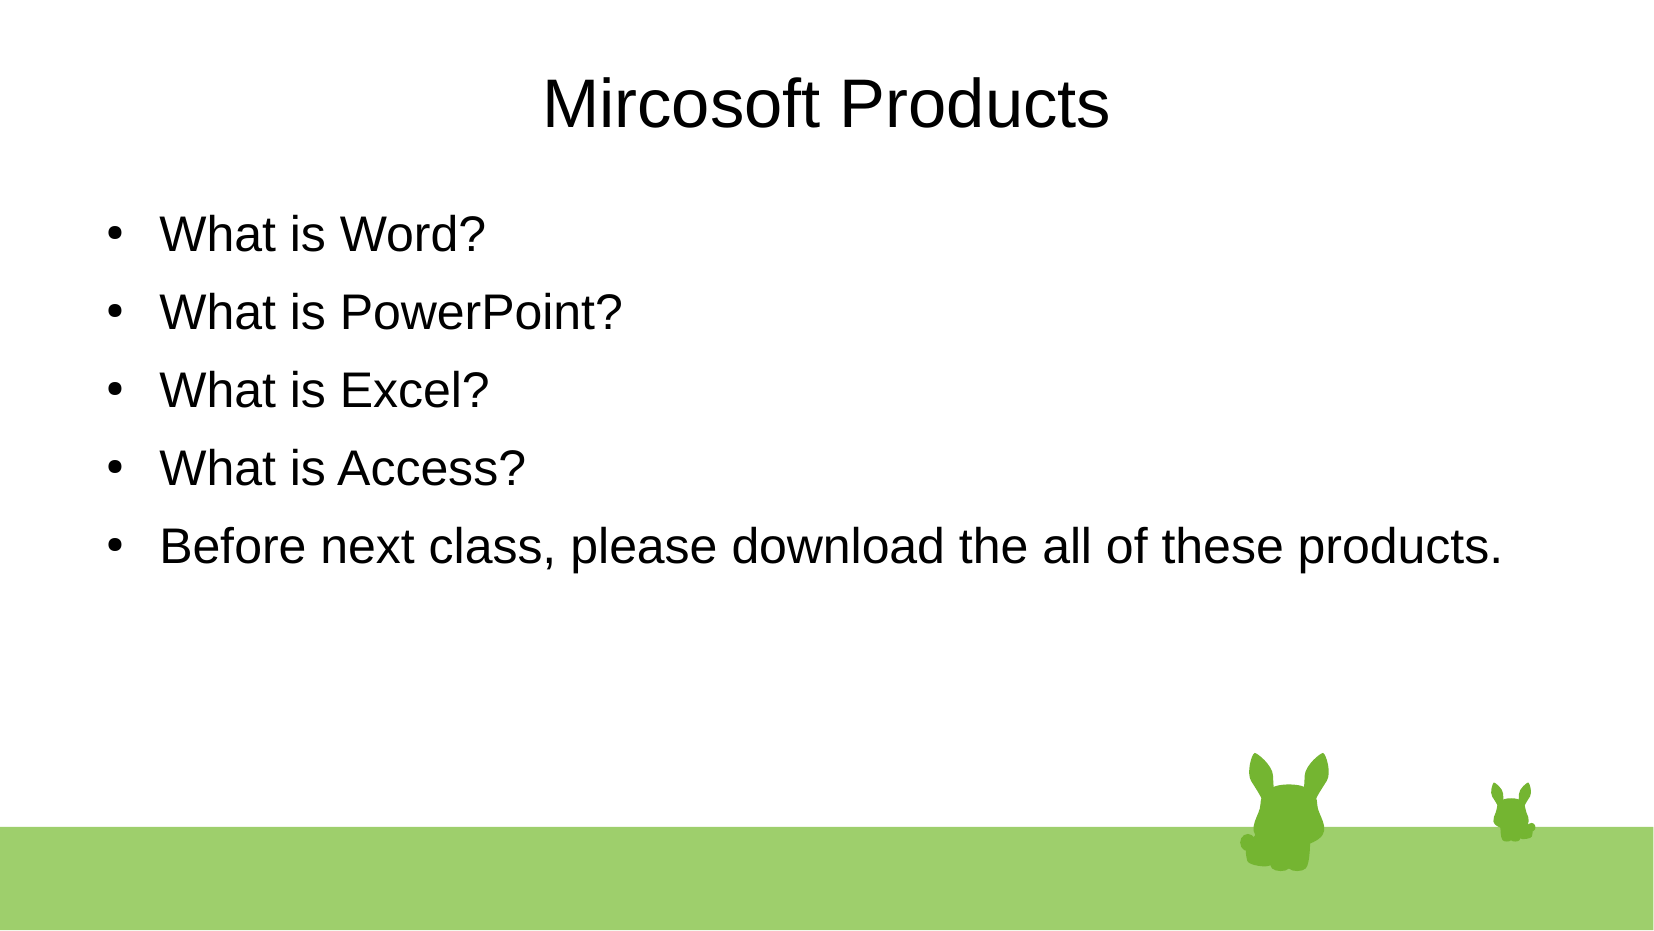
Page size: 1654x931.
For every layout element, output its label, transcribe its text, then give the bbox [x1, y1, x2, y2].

list What is Word? What is PowerPoint? What is Excel? What is Access? Before next class, please download the all of these products. [88, 206, 1565, 739]
title Mircosoft Products [88, 29, 1565, 178]
